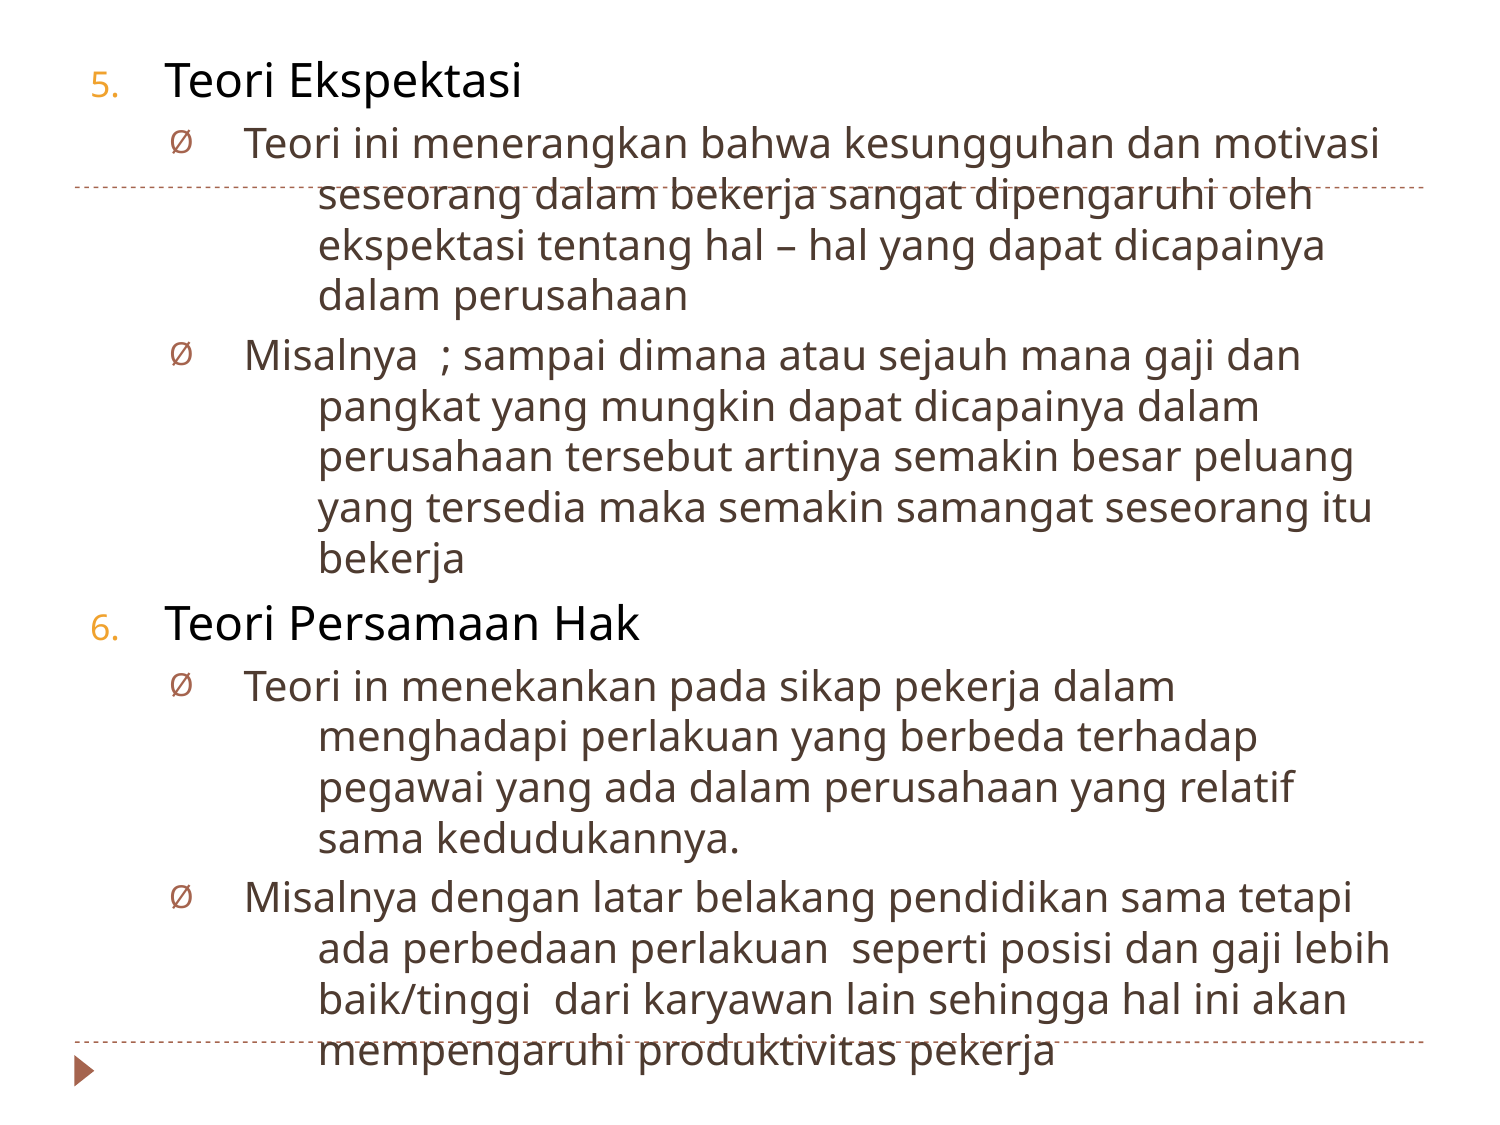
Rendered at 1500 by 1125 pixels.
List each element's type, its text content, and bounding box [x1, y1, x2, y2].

list Teori Ekspektasi Teori ini menerangkan bahwa kesungguhan dan motivasi seseorang dalam bekerja sangat dipengaruhi oleh ekspektasi tentang hal – hal yang dapat dicapainya dalam perusahaan Misalnya ; sampai dimana atau sejauh mana gaji dan pangkat yang mungkin dapat dicapainya dalam perusahaan tersebut artinya semakin besar peluang yang tersedia maka semakin samangat seseorang itu bekerja Teori Persamaan Hak Teori in menekankan pada sikap pekerja dalam menghadapi perlakuan yang berbeda terhadap pegawai yang ada dalam perusahaan yang relatif sama kedudukannya. Misalnya dengan latar belakang pendidikan sama tetapi ada perbedaan perlakuan seperti posisi dan gaji lebih baik/tinggi dari karyawan lain sehingga hal ini akan mempengaruhi produktivitas pekerja [75, 42, 1426, 1083]
